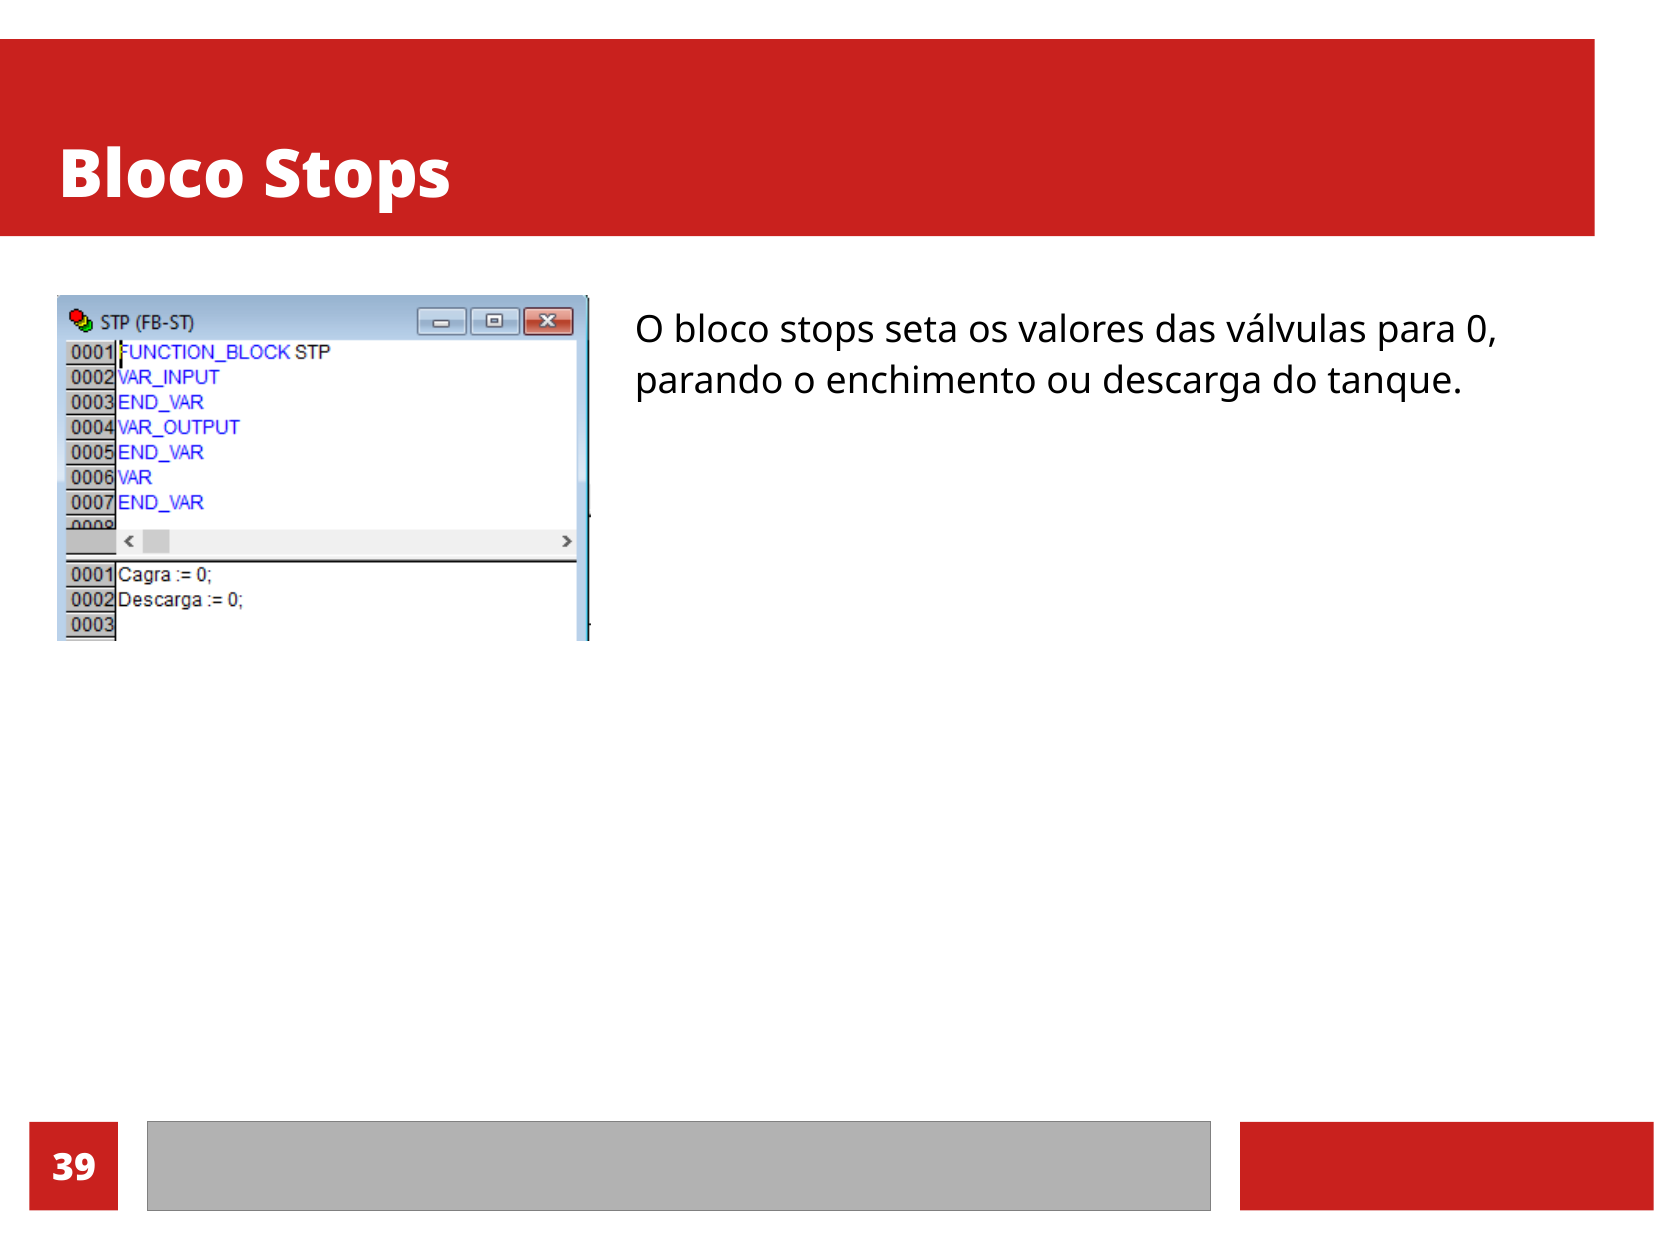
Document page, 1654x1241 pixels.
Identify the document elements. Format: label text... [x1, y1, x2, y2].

picture [57, 295, 591, 641]
text_box O bloco stops seta os valores das válvulas para 0, parando o enchimento ou descarga do tanque. [620, 295, 1595, 405]
title Bloco Stops [58, 58, 1595, 217]
